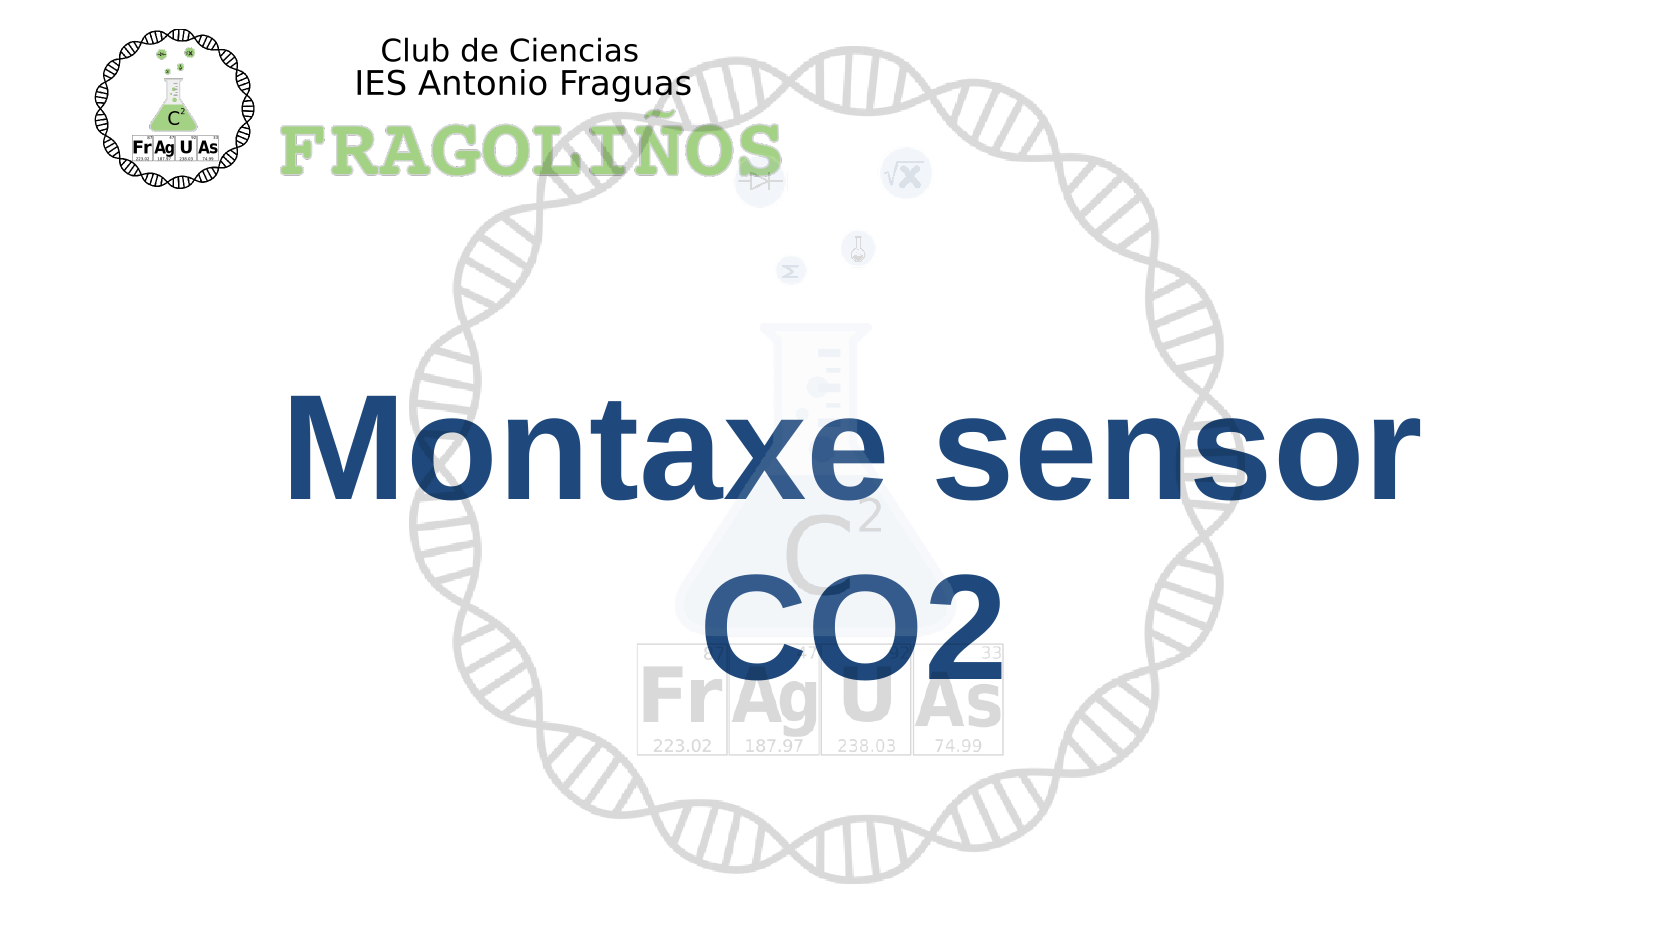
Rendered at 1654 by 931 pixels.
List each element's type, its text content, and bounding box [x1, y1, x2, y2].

picture [82, 29, 1245, 884]
text_box Montaxe sensor CO2 [1245, 342, 1500, 532]
text_box Montaxe sensor CO2 [206, 342, 409, 532]
